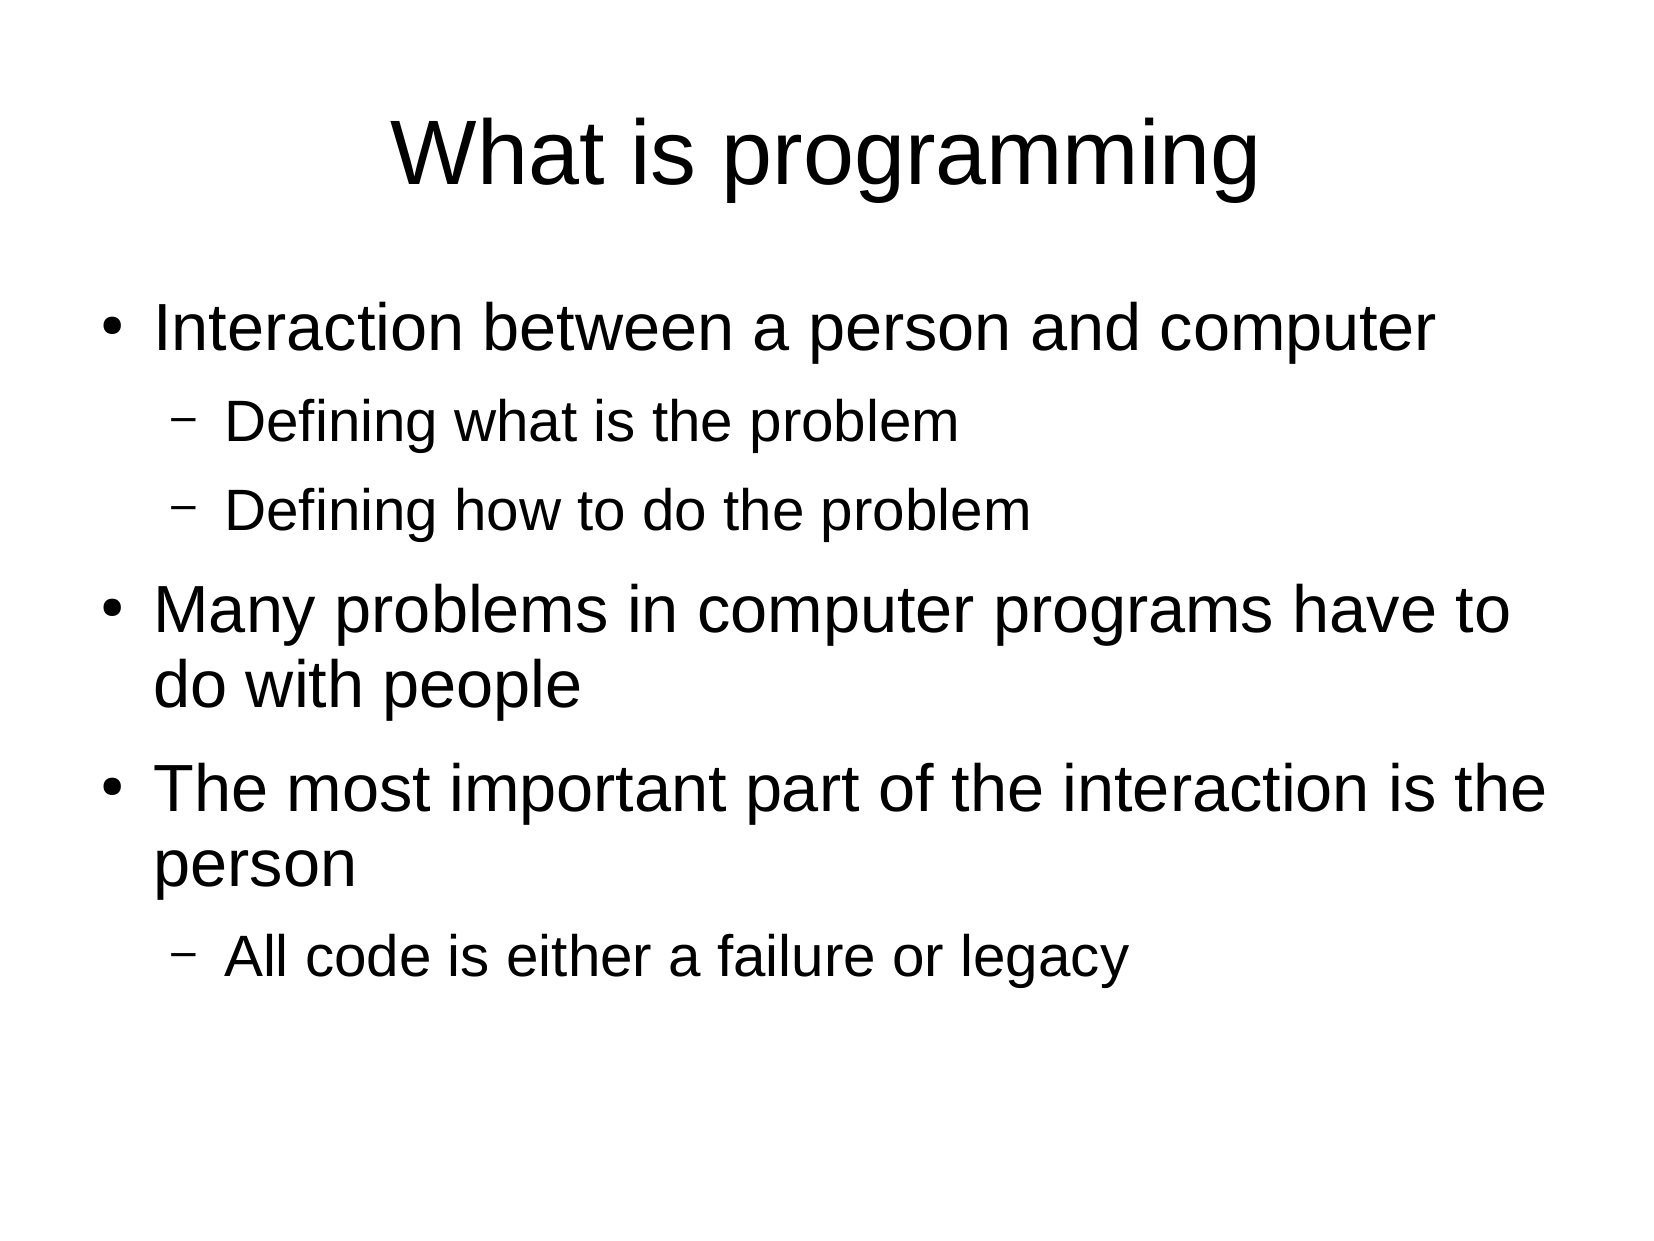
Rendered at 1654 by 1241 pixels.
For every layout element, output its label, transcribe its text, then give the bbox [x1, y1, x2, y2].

title What is programming [82, 49, 1571, 257]
list Interaction between a person and computer Defining what is the problem Defining how to do the problem Many problems in computer programs have to do with people The most important part of the interaction is the person All code is either a failure or legacy [82, 290, 1571, 1010]
